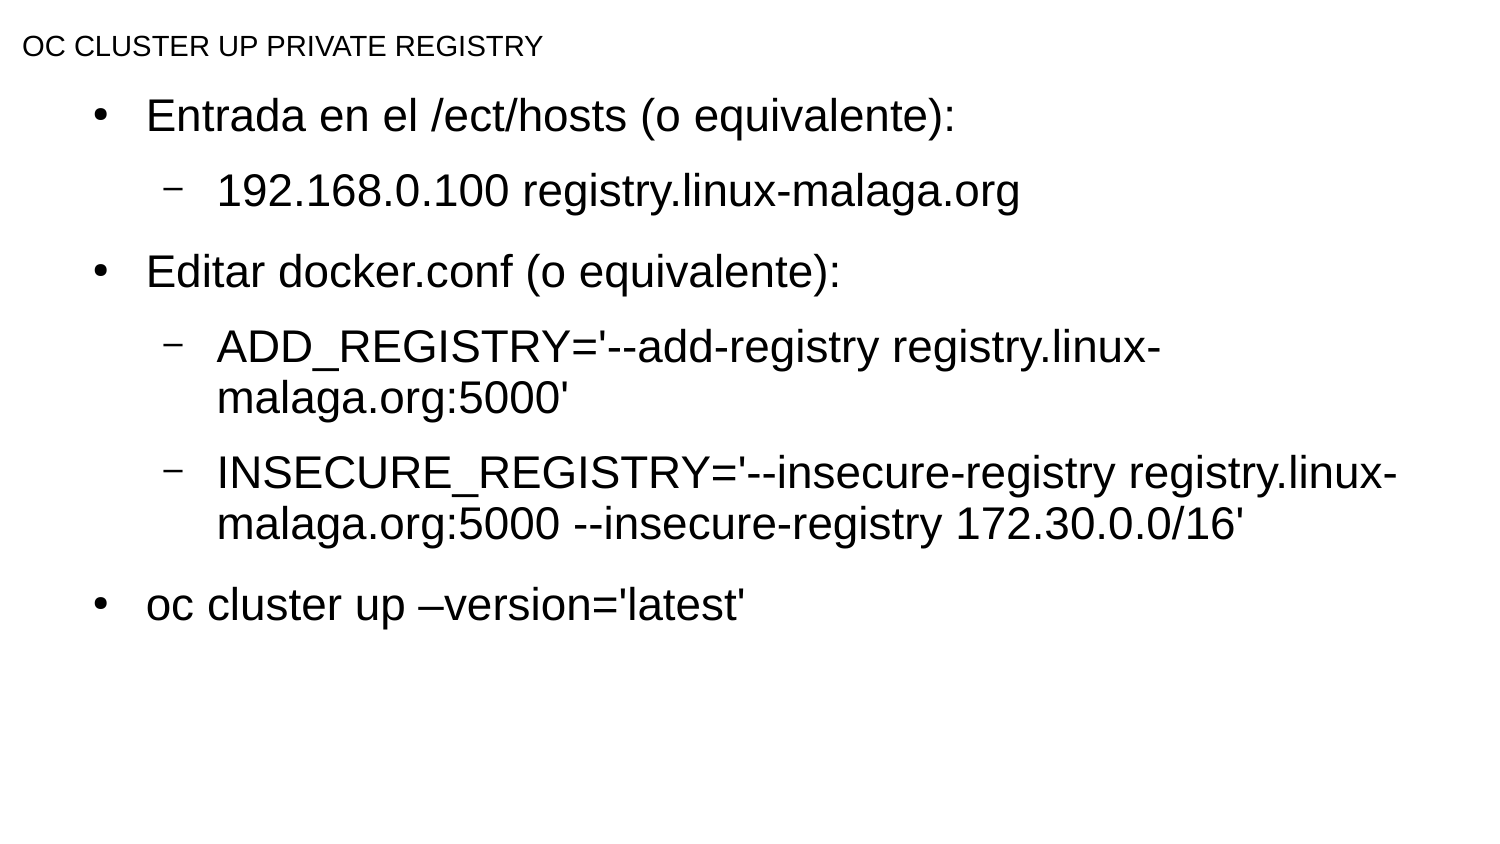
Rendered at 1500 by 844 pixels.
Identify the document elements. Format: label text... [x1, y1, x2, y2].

title OC CLUSTER UP PRIVATE REGISTRY [22, 17, 689, 75]
list Entrada en el /ect/hosts (o equivalente): 192.168.0.100 registry.linux-malaga.org Editar docker.conf (o equivalente): ADD_REGISTRY='--add-registry registry.linux-malaga.org:5000' INSECURE_REGISTRY='--insecure-registry registry.linux-malaga.org:5000 --insecure-registry 172.30.0.0/16' oc cluster up –version='latest' [75, 90, 1425, 796]
